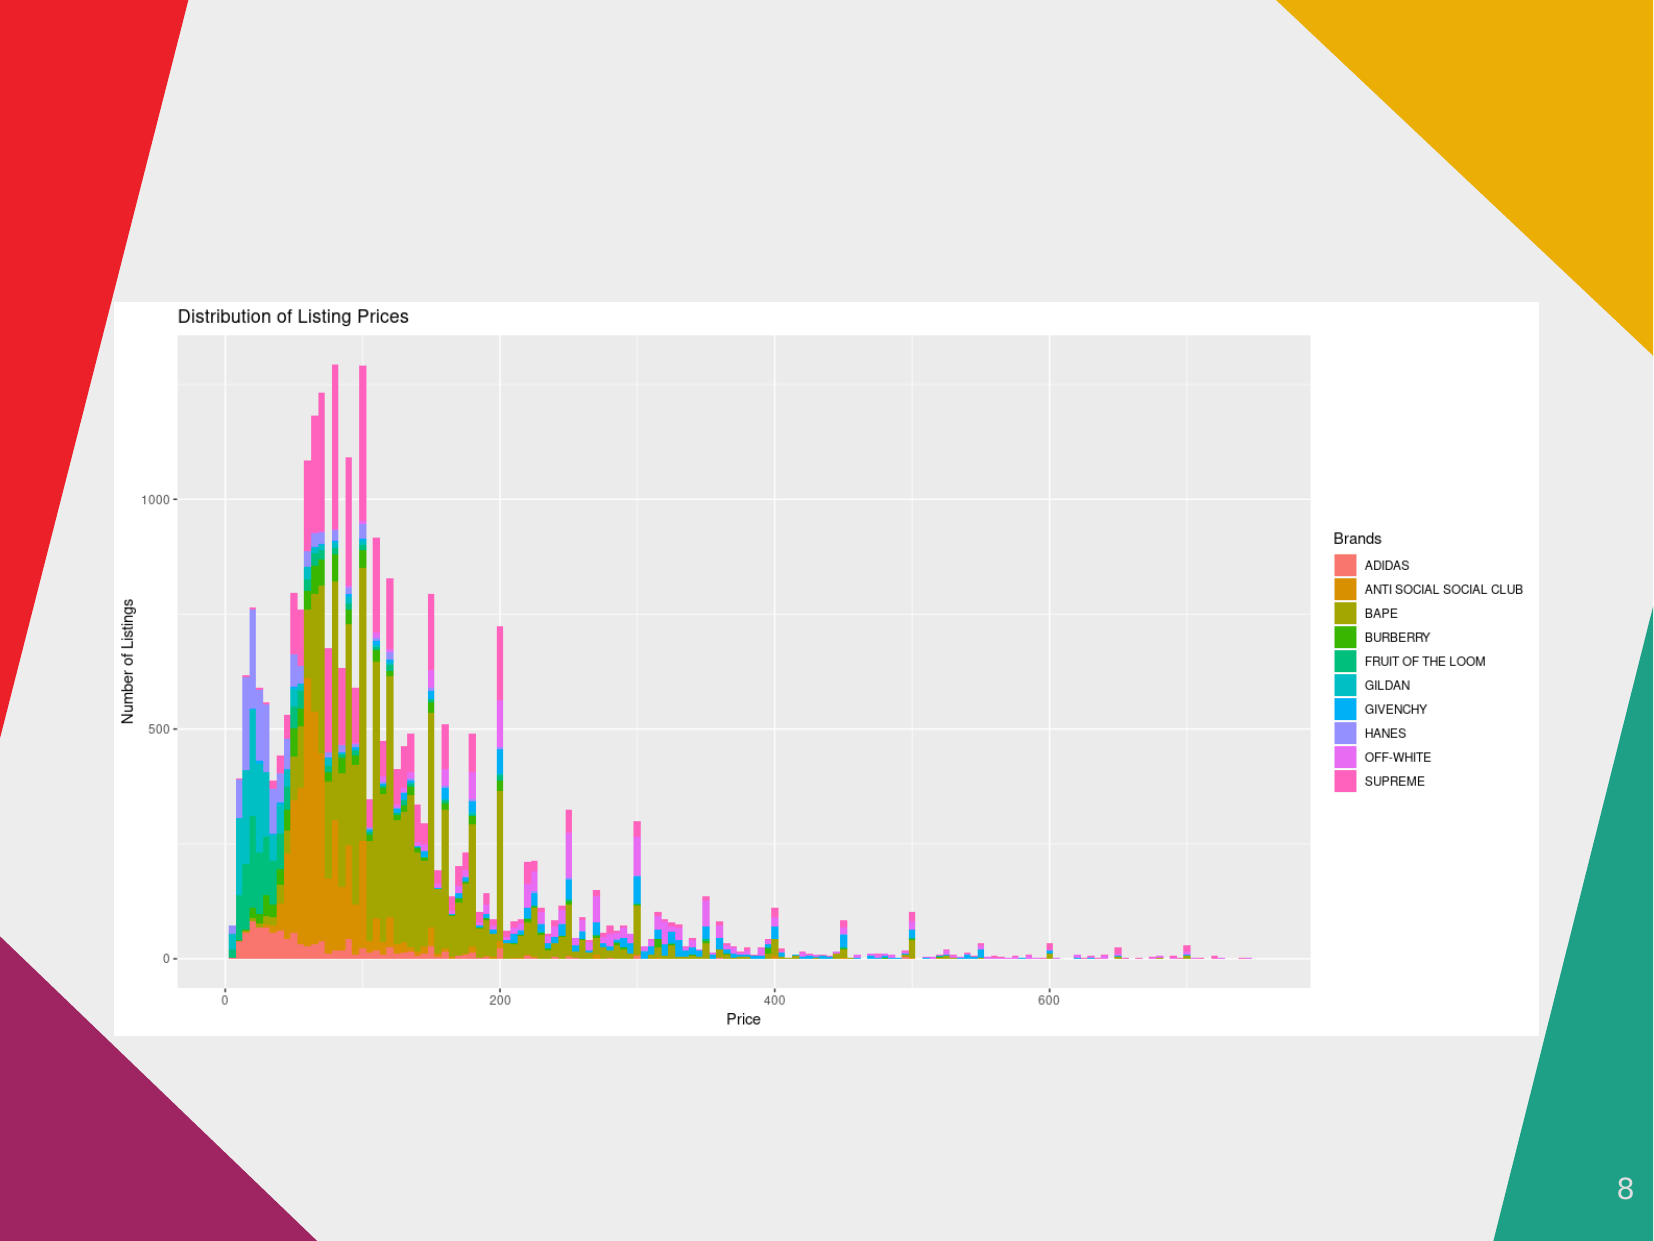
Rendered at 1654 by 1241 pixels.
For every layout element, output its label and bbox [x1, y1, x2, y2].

picture [114, 302, 1539, 1037]
